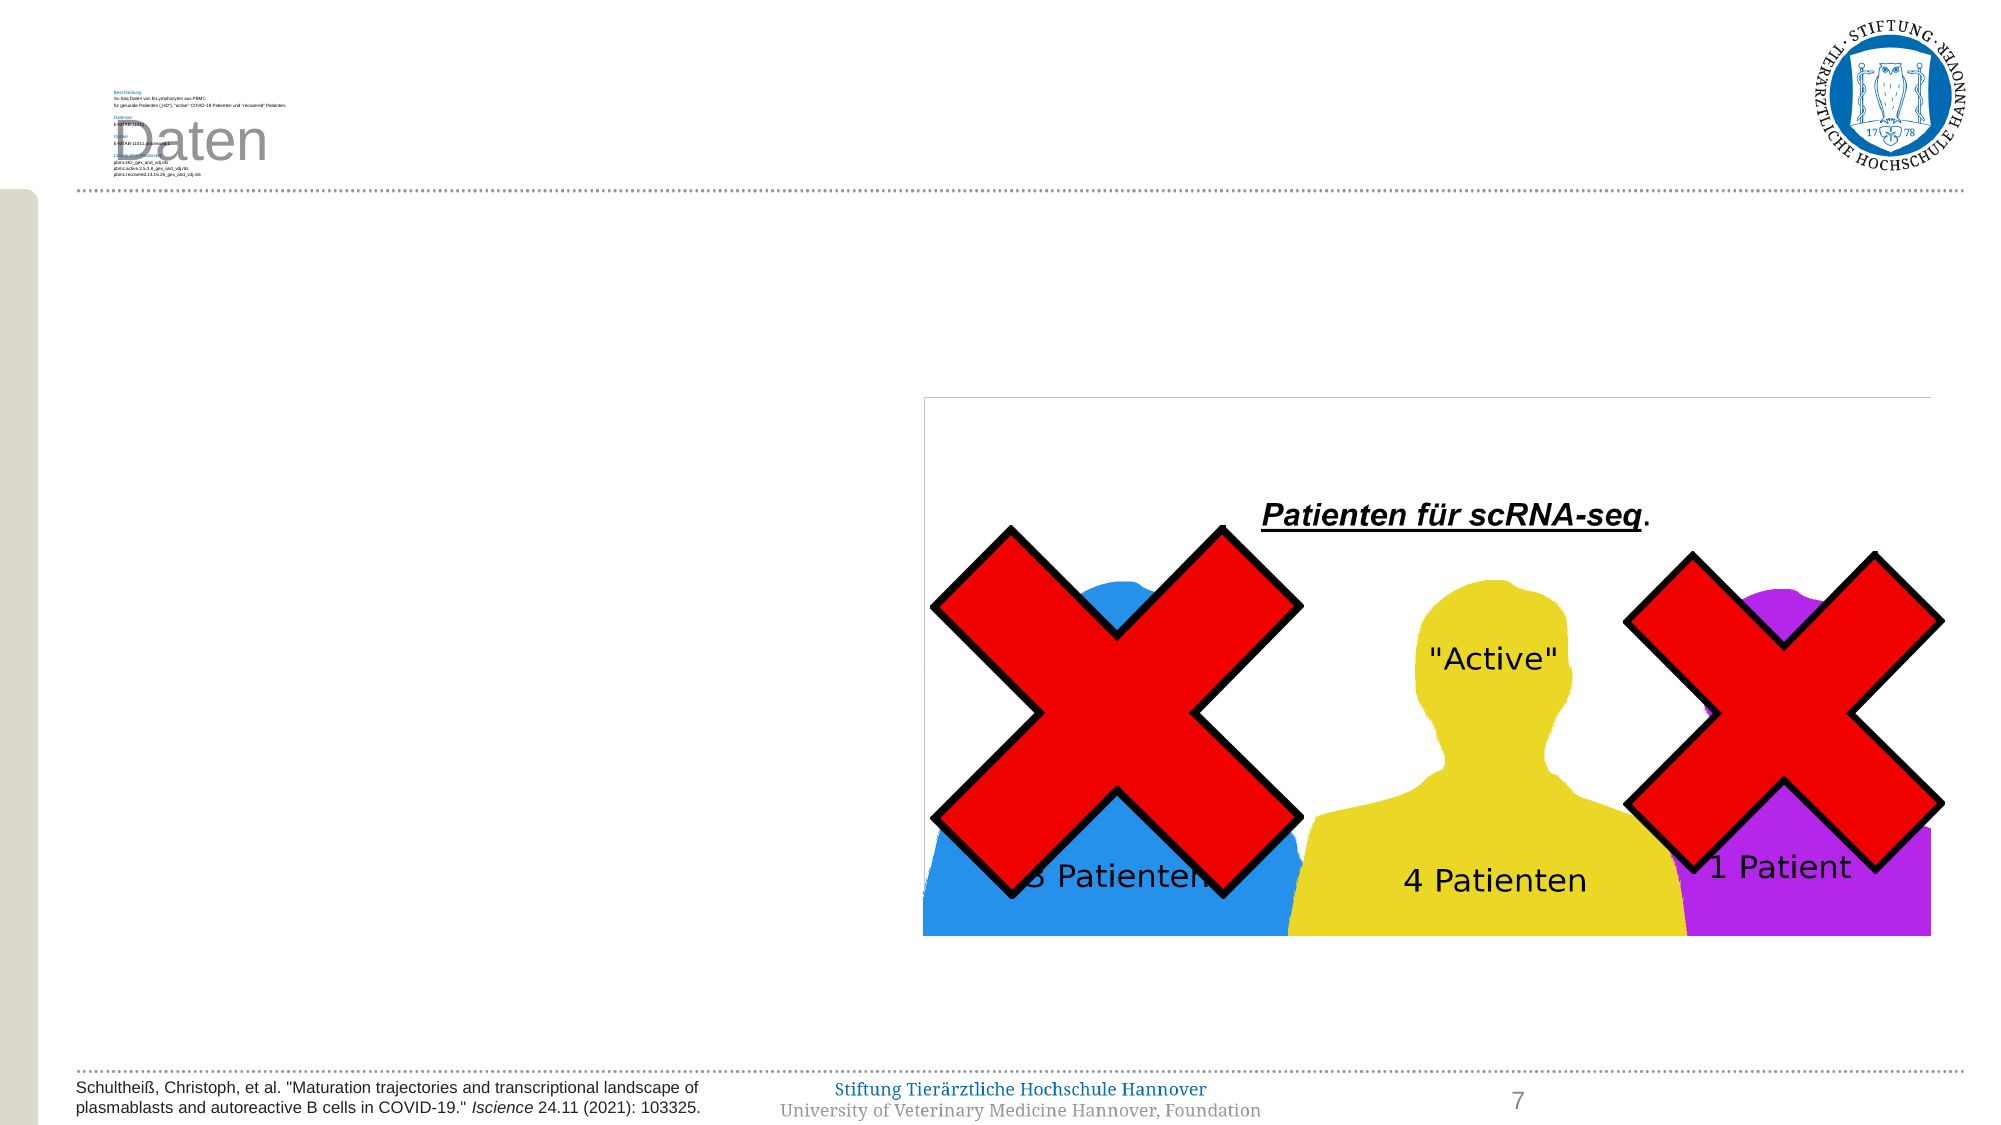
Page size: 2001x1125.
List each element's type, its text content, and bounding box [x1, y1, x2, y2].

picture [923, 397, 1945, 936]
text_box Schultheiß, Christoph, et al. "Maturation trajectories and transcriptional landscape of plasmablasts and autoreactive B cells in COVID-19." Iscience 24.11 (2021): 103325. [61, 1069, 1061, 1124]
list Daten [114, 90, 1709, 185]
list Beschreibung Sc-Seq Daten von B-Lymphozyten aus PBMC für gesunde Patienten („HD“), "active" COVID-19 Patienten und "recovered" Patienten. Datenset E-MTAB-11011 Ordner E-MTAB-11011.processed.1 Counts (Pre-Processed) pbmc.HD_gex_and_vdj.rds pbmc.active.2.5.3.8_gex_and_vdj.rds pbmc.recovered.14.16.26_gex_and_vdj.rds [114, 242, 1945, 949]
slide_number 7 [1496, 1069, 1963, 1125]
